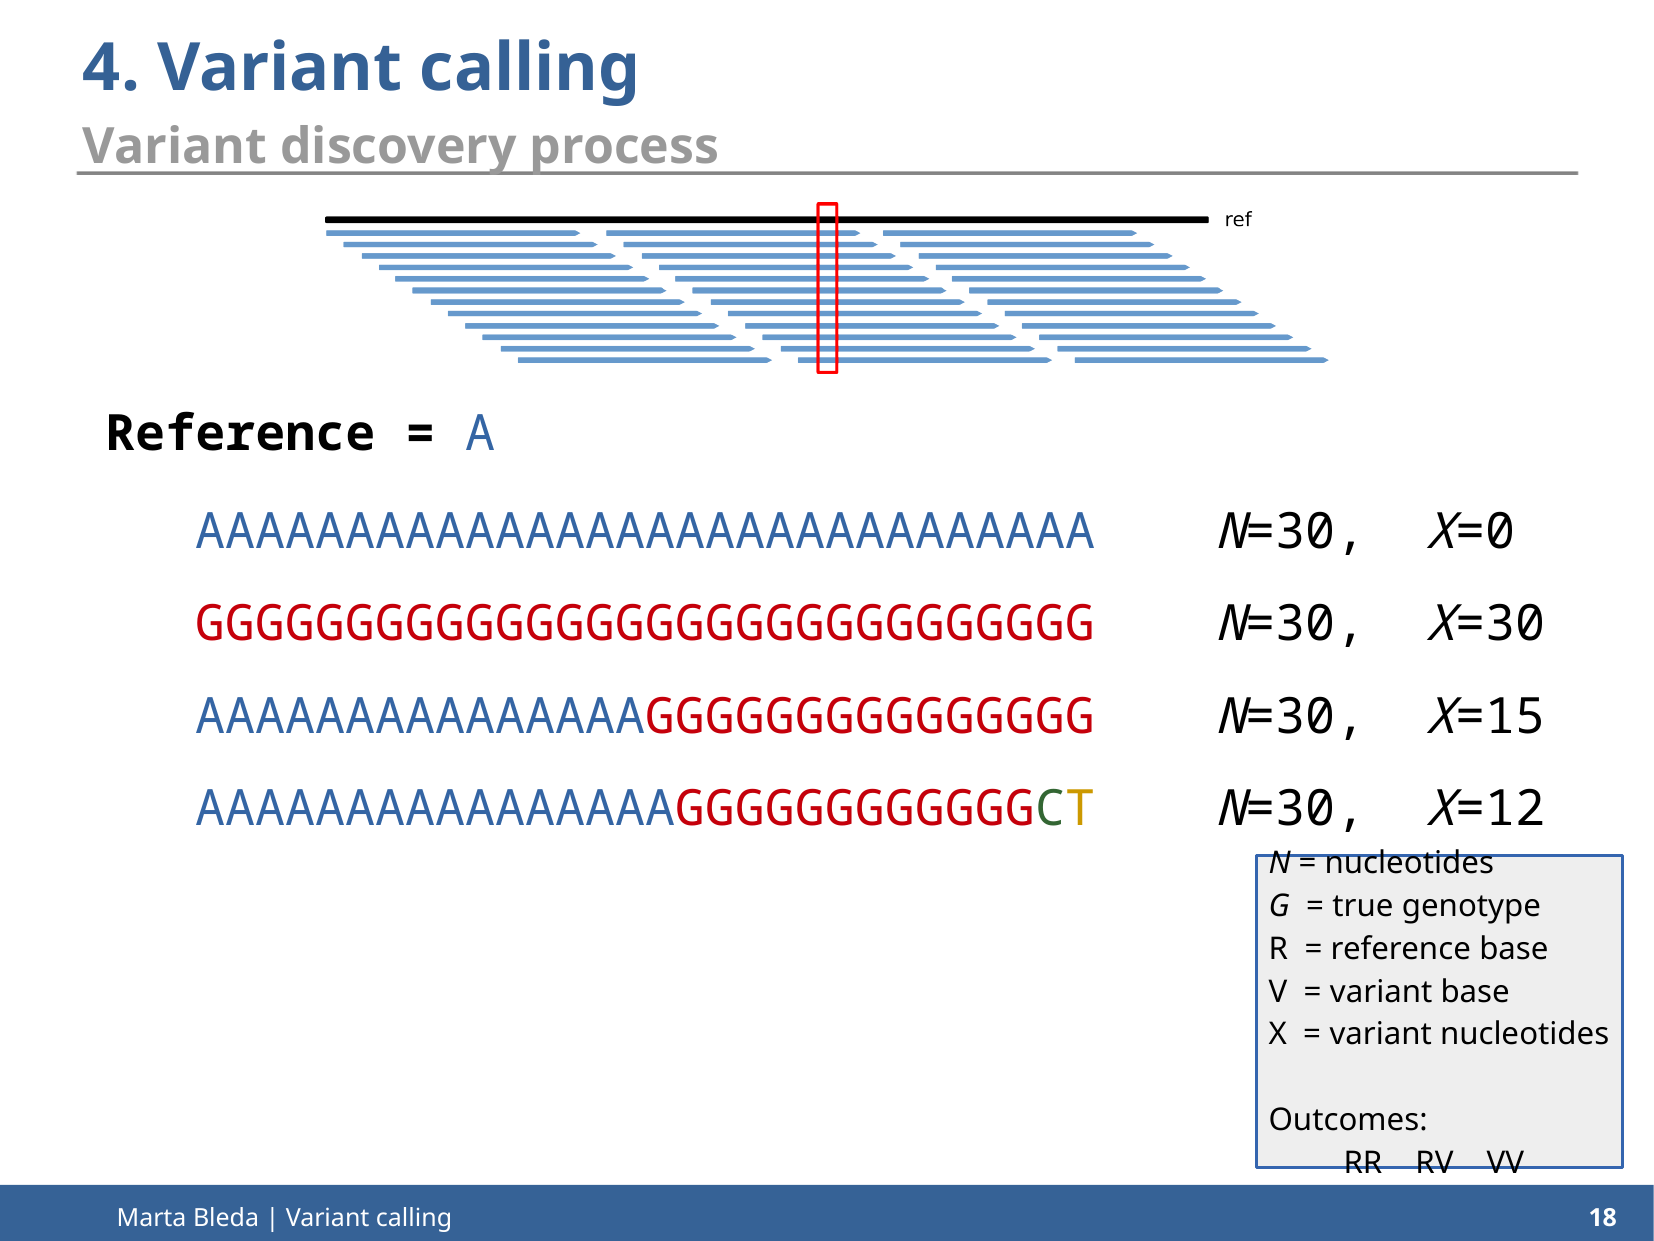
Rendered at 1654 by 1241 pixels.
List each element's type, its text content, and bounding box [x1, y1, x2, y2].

picture [325, 202, 1329, 374]
text_box N = nucleotides G = true genotype R = reference base V = variant base X = variant nucleotides Outcomes: RR RV VV [1256, 855, 1623, 1168]
title 4. Variant calling Variant discovery process [82, 31, 1571, 166]
picture [497, 170, 533, 175]
picture [540, 170, 1580, 175]
list Reference = A AAAAAAAAAAAAAAAAAAAAAAAAAAAAAA N=30, X=0 GGGGGGGGGGGGGGGGGGGGGGGGGGGGGG N=30, X=30 AAAAAAAAAAAAAAAGGGGGGGGGGGGGGG N=30, X=15 AAAAAAAAAAAAAAAAGGGGGGGGGGGGCT N=30, X=12 [105, 396, 1572, 1139]
picture [74, 170, 490, 175]
